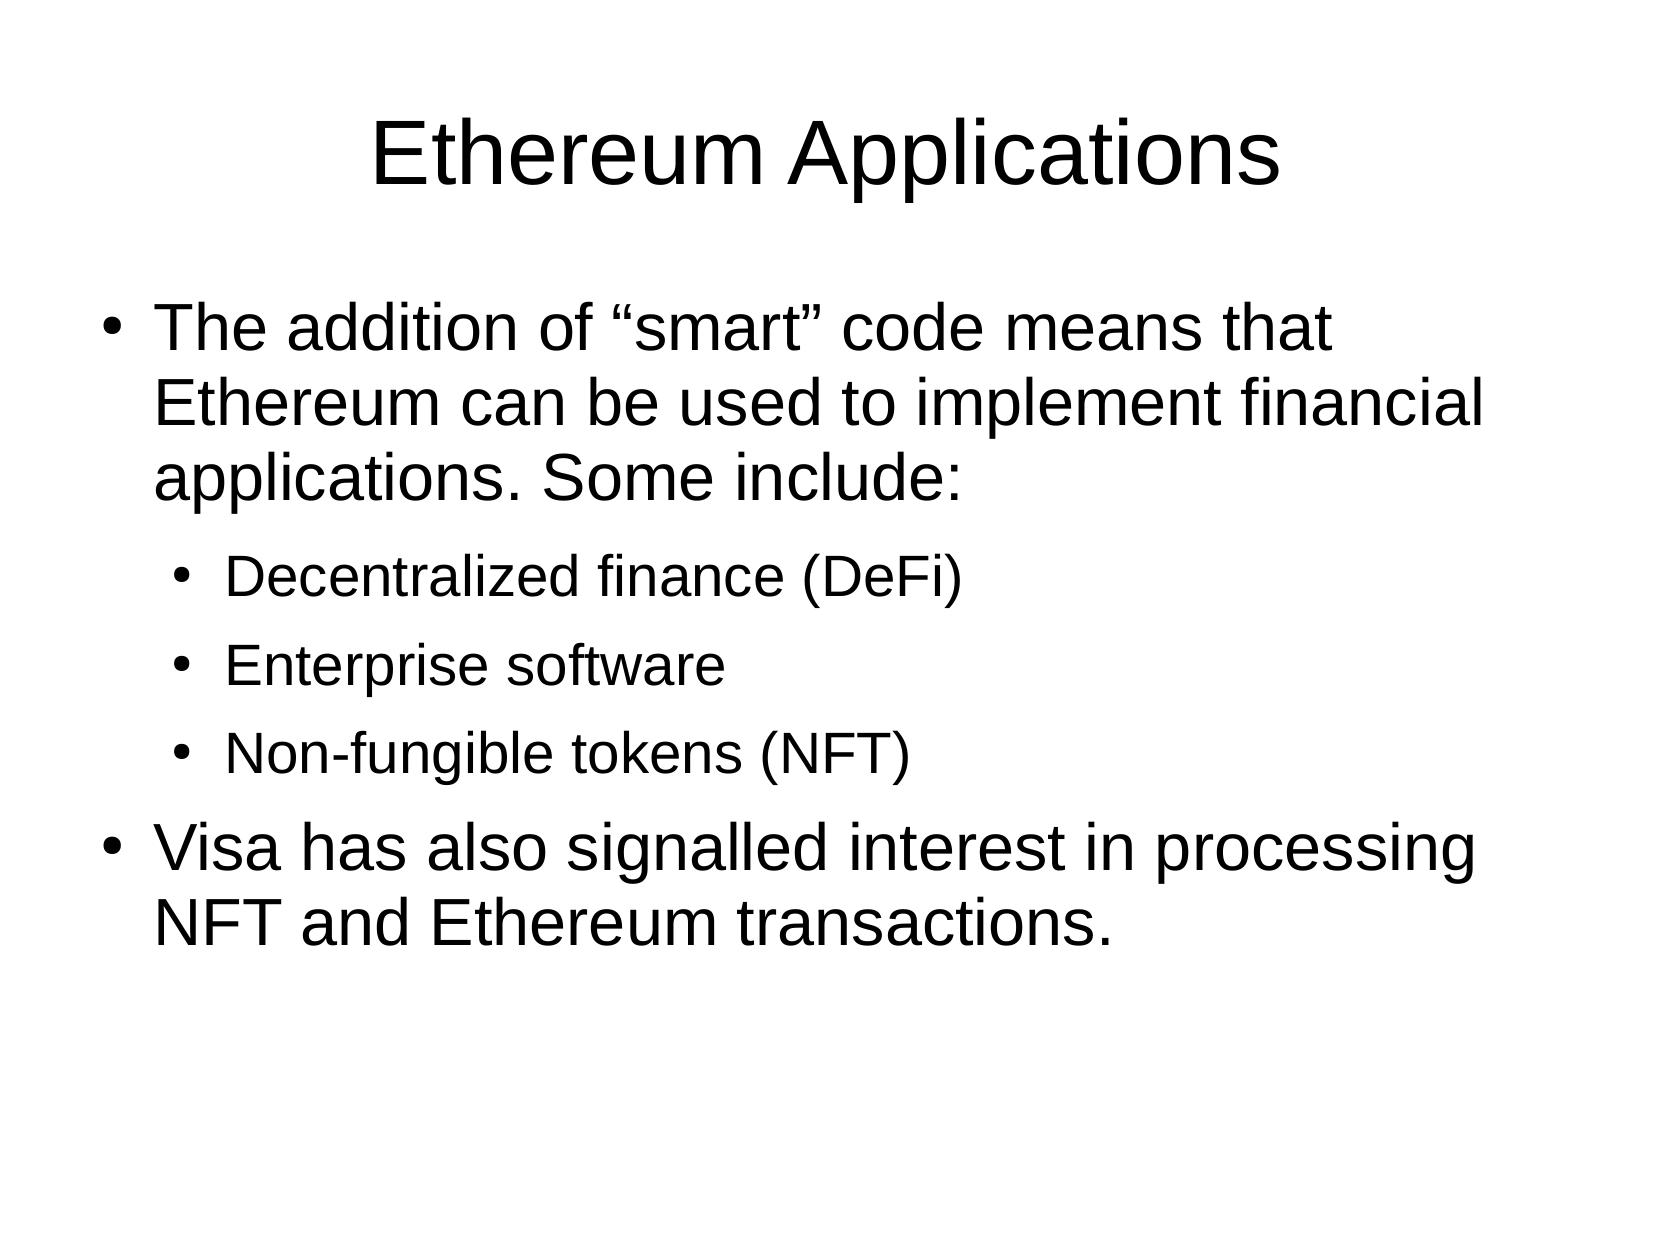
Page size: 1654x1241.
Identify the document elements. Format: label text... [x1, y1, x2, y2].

title Ethereum Applications [82, 49, 1571, 257]
list The addition of “smart” code means that Ethereum can be used to implement financial applications. Some include: Decentralized finance (DeFi) Enterprise software Non-fungible tokens (NFT) Visa has also signalled interest in processing NFT and Ethereum transactions. [82, 290, 1571, 1010]
